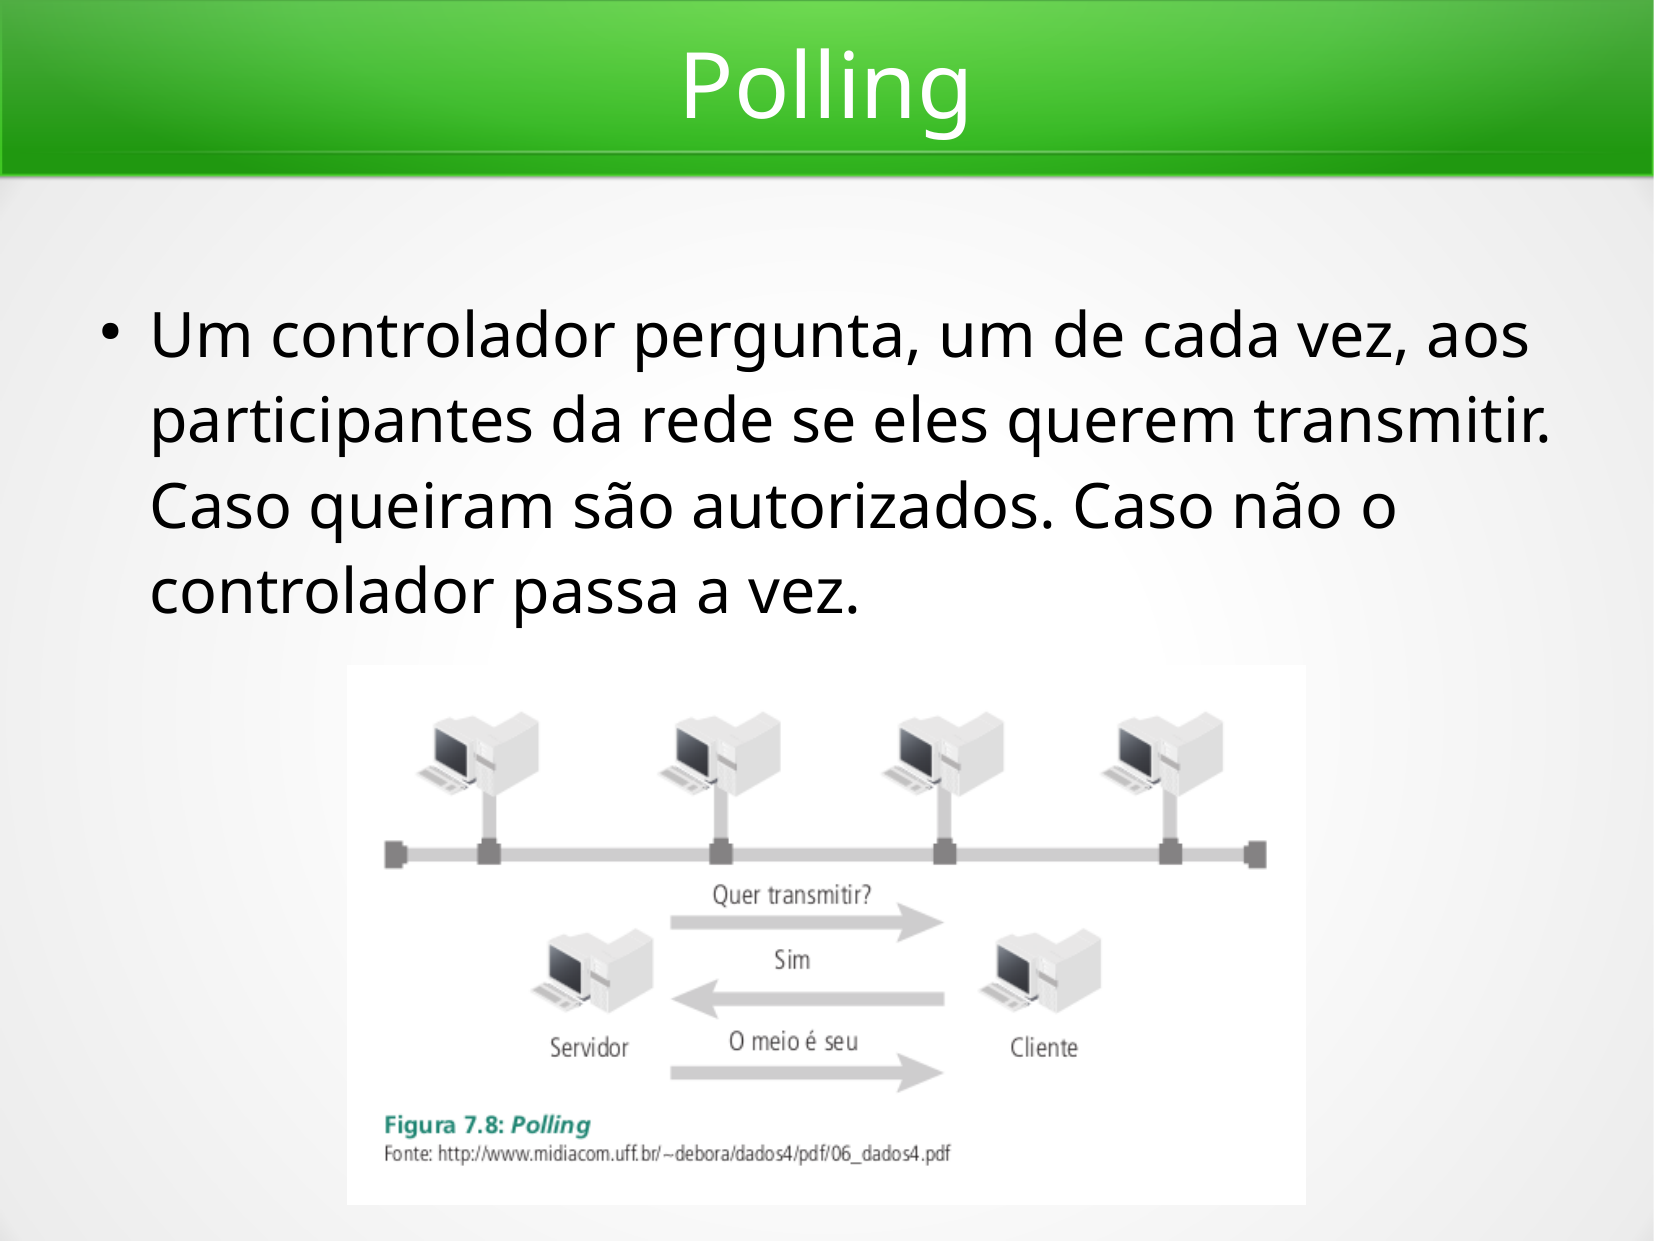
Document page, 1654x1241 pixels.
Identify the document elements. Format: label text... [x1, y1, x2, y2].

title Polling [82, 11, 1571, 154]
list Um controlador pergunta, um de cada vez, aos participantes da rede se eles querem transmitir. Caso queiram são autorizados. Caso não o controlador passa a vez. [82, 290, 1571, 634]
picture [0, 0, 1654, 1241]
